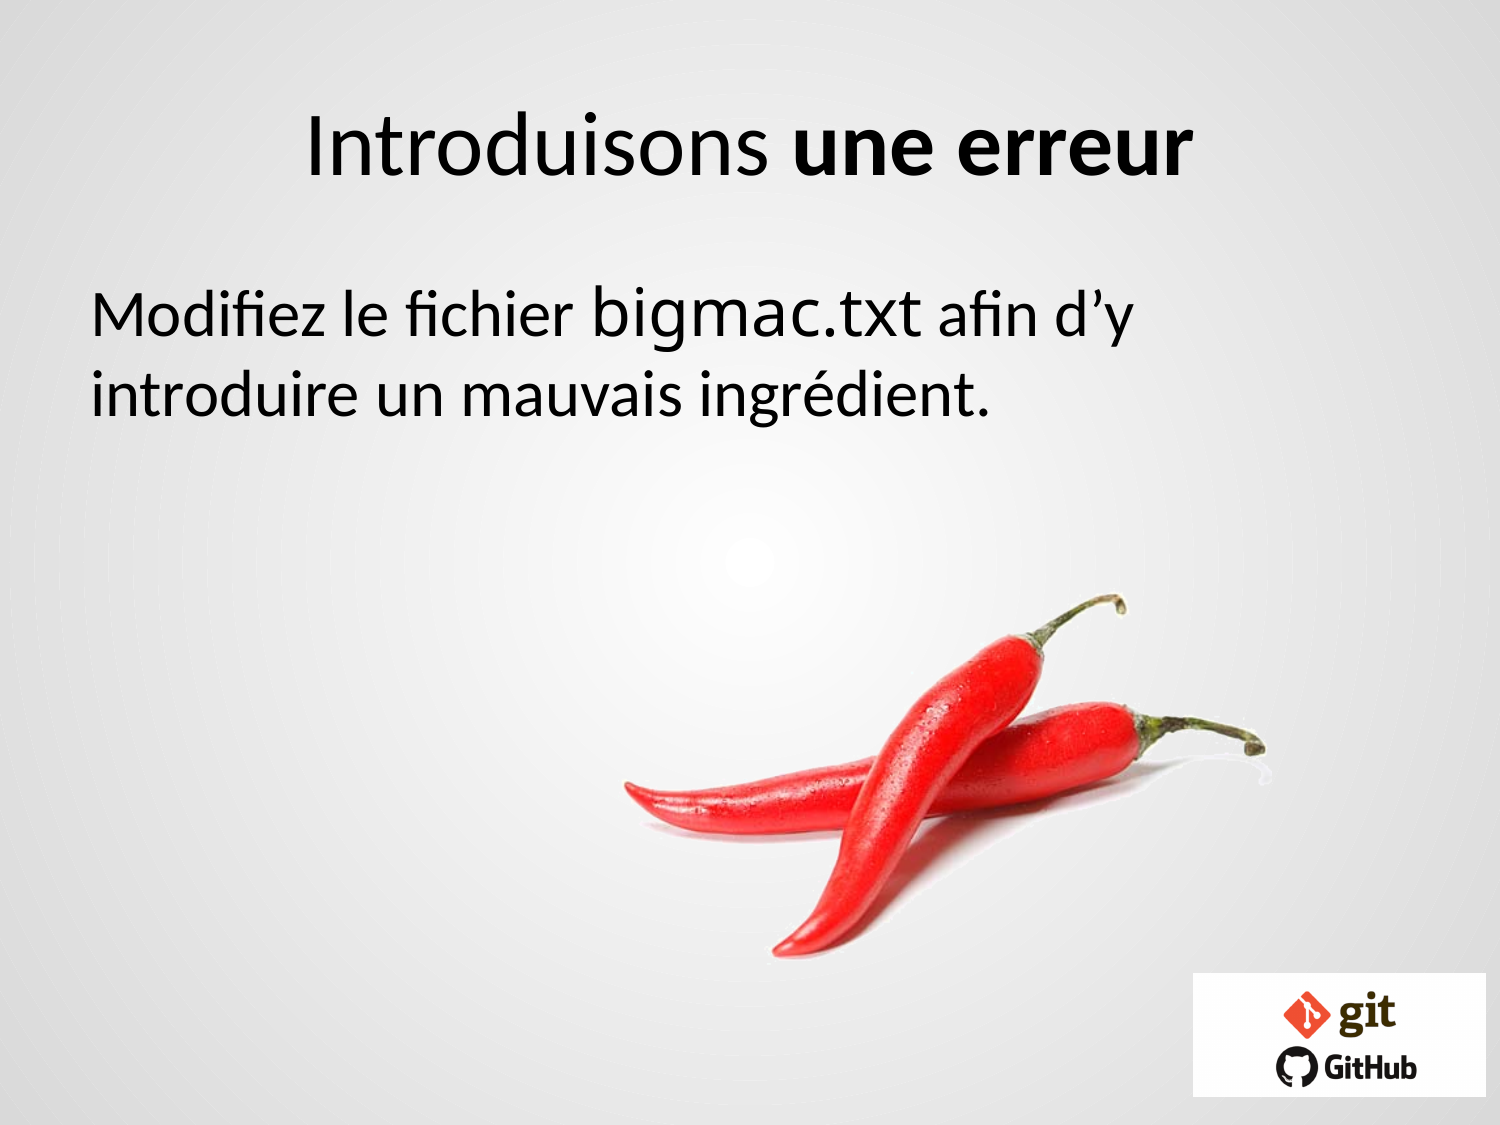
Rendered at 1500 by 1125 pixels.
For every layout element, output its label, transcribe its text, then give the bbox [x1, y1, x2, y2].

picture [1193, 973, 1486, 1097]
picture [618, 588, 1272, 966]
title Introduisons une erreur [75, 45, 1425, 233]
list Modifiez le fichier bigmac.txt afin d’y introduire un mauvais ingrédient. [75, 262, 1425, 562]
